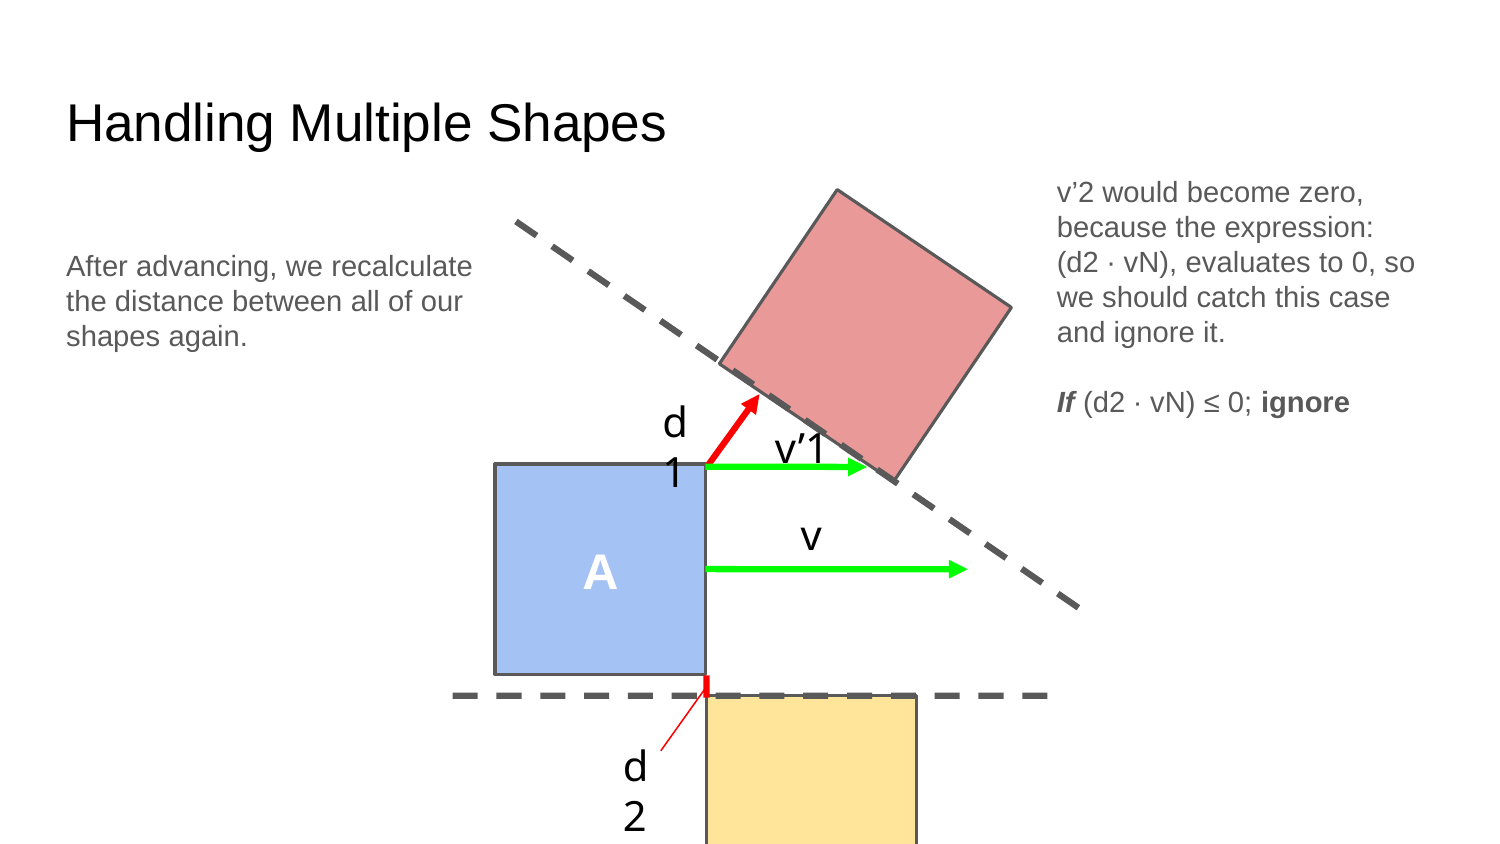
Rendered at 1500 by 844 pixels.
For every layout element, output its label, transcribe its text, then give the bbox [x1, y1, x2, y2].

text_box d1 [647, 380, 720, 511]
text_box A [495, 463, 706, 675]
text_box [706, 695, 917, 844]
text_box v’2 would become zero, because the expression: (d2 ∙ vN), evaluates to 0, so we should catch this case and ignore it. If (d2 ∙ vN) ≤ 0; ignore [1041, 158, 1439, 434]
text_box After advancing, we recalculate the distance between all of our shapes again. [51, 232, 495, 368]
title Handling Multiple Shapes [51, 72, 1449, 167]
text_box [719, 189, 1012, 478]
text_box d2 [607, 724, 680, 844]
text_box v’1 [760, 406, 851, 487]
text_box v [785, 493, 838, 574]
